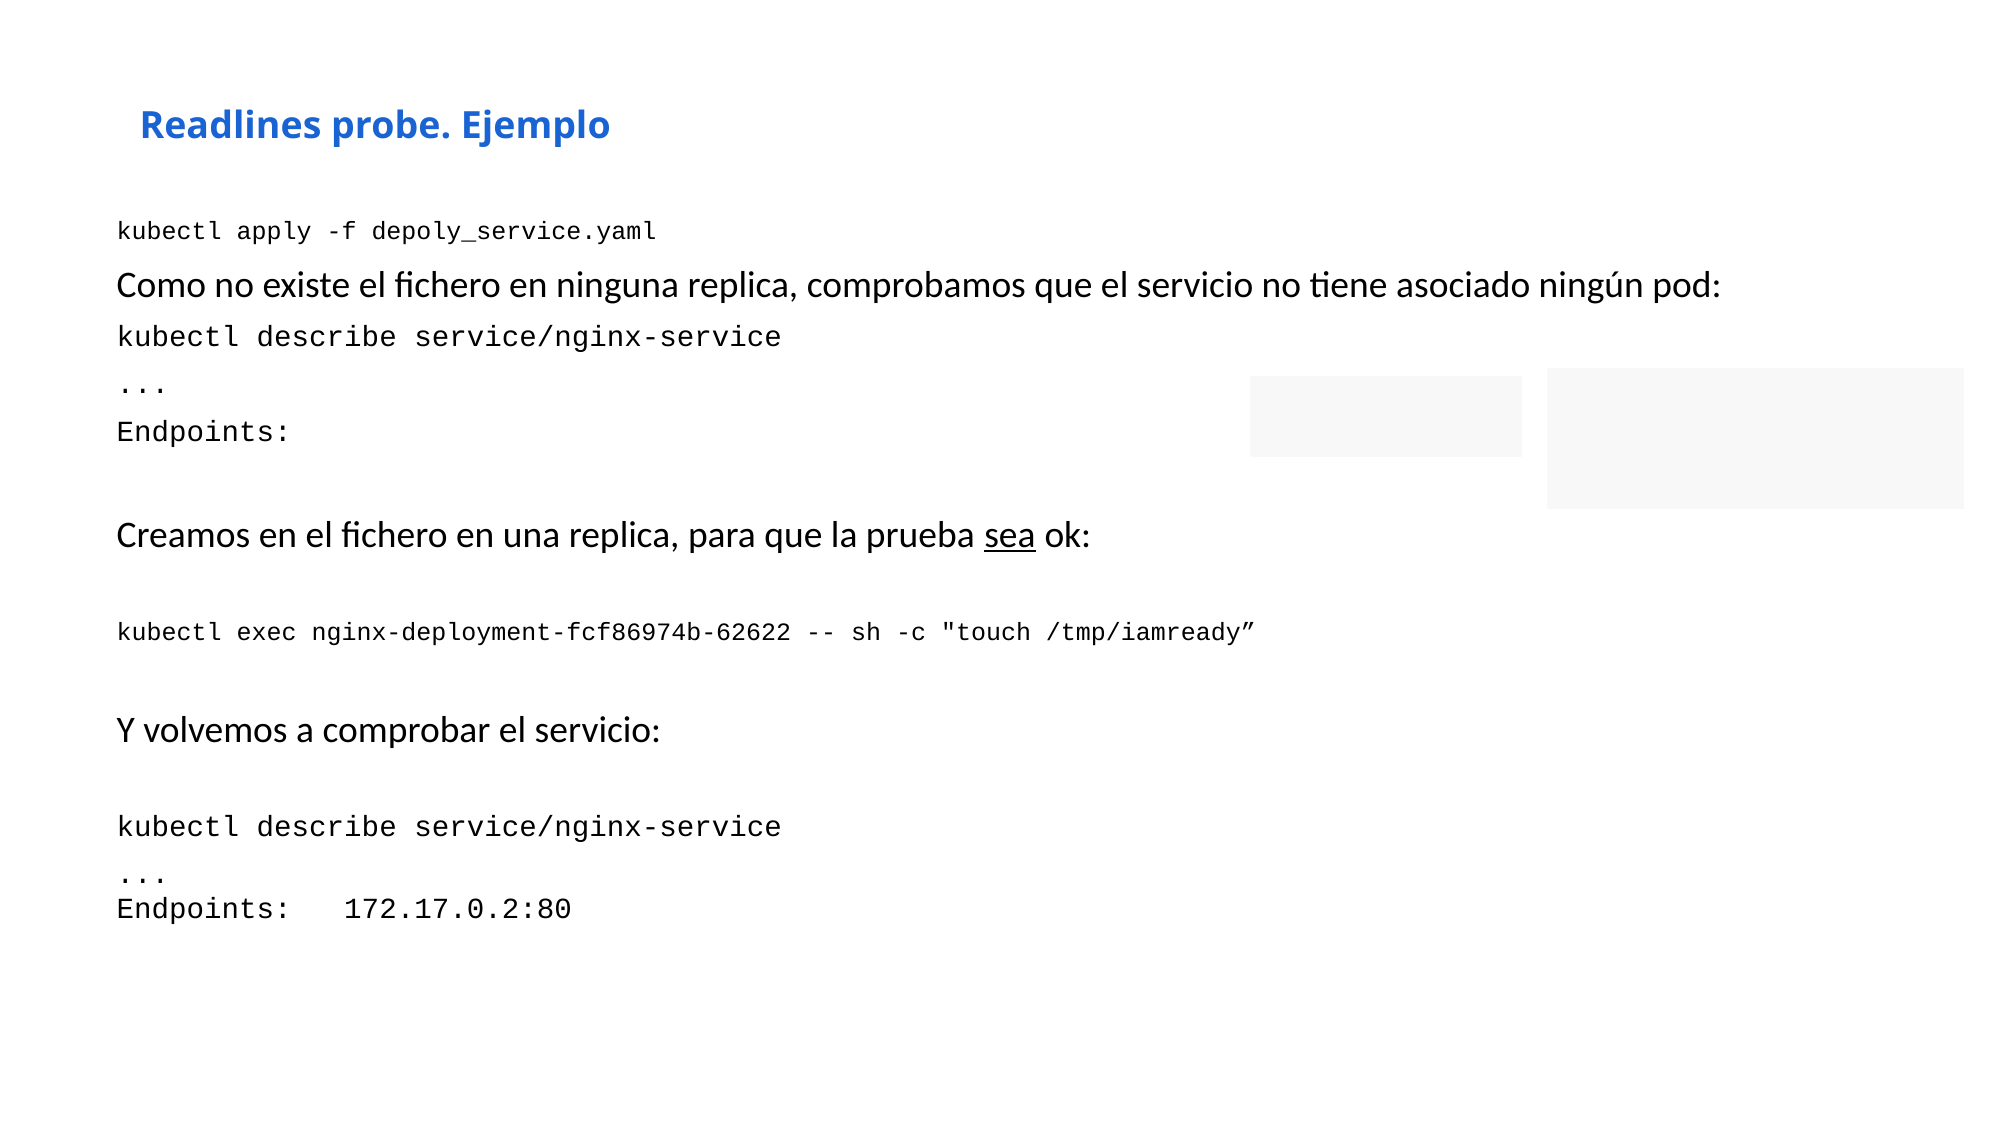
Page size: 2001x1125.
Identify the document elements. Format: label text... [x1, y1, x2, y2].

text_box kubectl apply -f depoly_service.yaml Como no existe el fichero en ninguna replica, comprobamos que el servicio no tiene asociado ningún pod: kubectl describe service/nginx-service ... Endpoints: Creamos en el fichero en una replica, para que la prueba sea ok: kubectl exec nginx-deployment-fcf86974b-62622 -- sh -c "touch /tmp/iamready” Y volvemos a comprobar el servicio: kubectl describe service/nginx-service ... Endpoints: 172.17.0.2:80 [101, 196, 1977, 409]
text_box Readlines probe. Ejemplo [139, 98, 612, 150]
table_header [1250, 376, 1522, 457]
table_header [1547, 368, 1964, 509]
